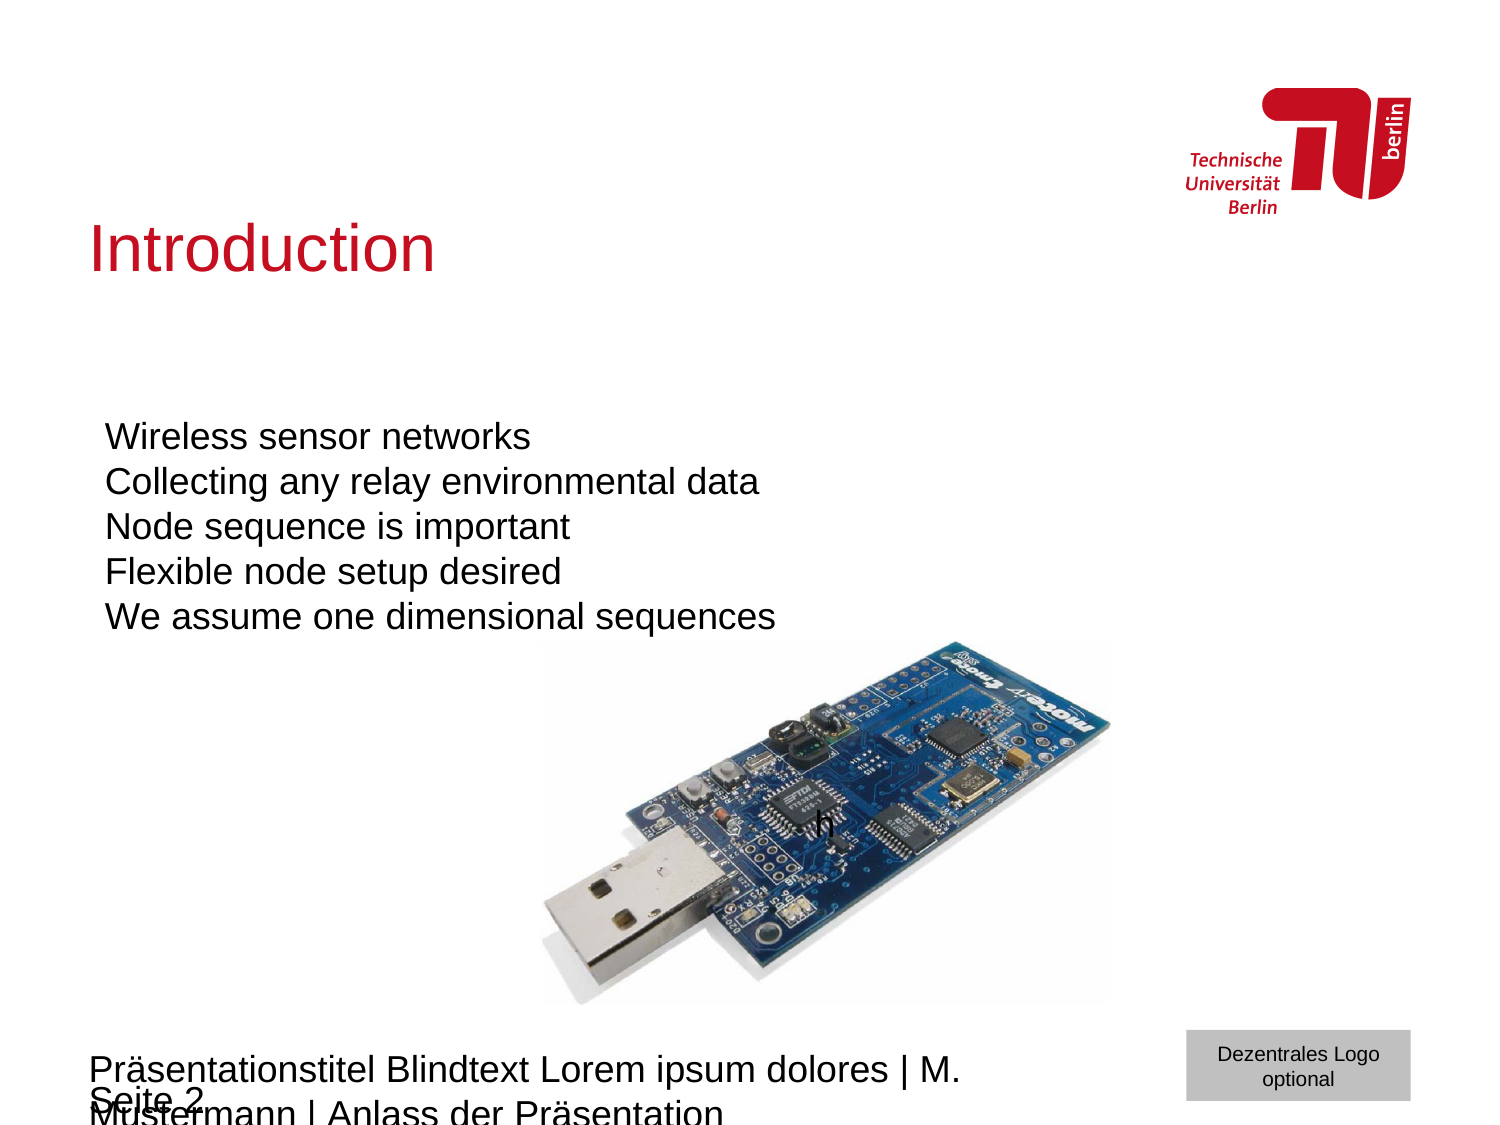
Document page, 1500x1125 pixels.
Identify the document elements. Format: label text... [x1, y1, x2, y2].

title Introduction [88, 222, 1411, 286]
picture [1186, 88, 1411, 214]
picture [540, 640, 1111, 1006]
text_box Wireless sensor networks Collecting any relay environmental data Node sequence is important Flexible node setup desired We assume one dimensional sequences [90, 404, 1029, 741]
